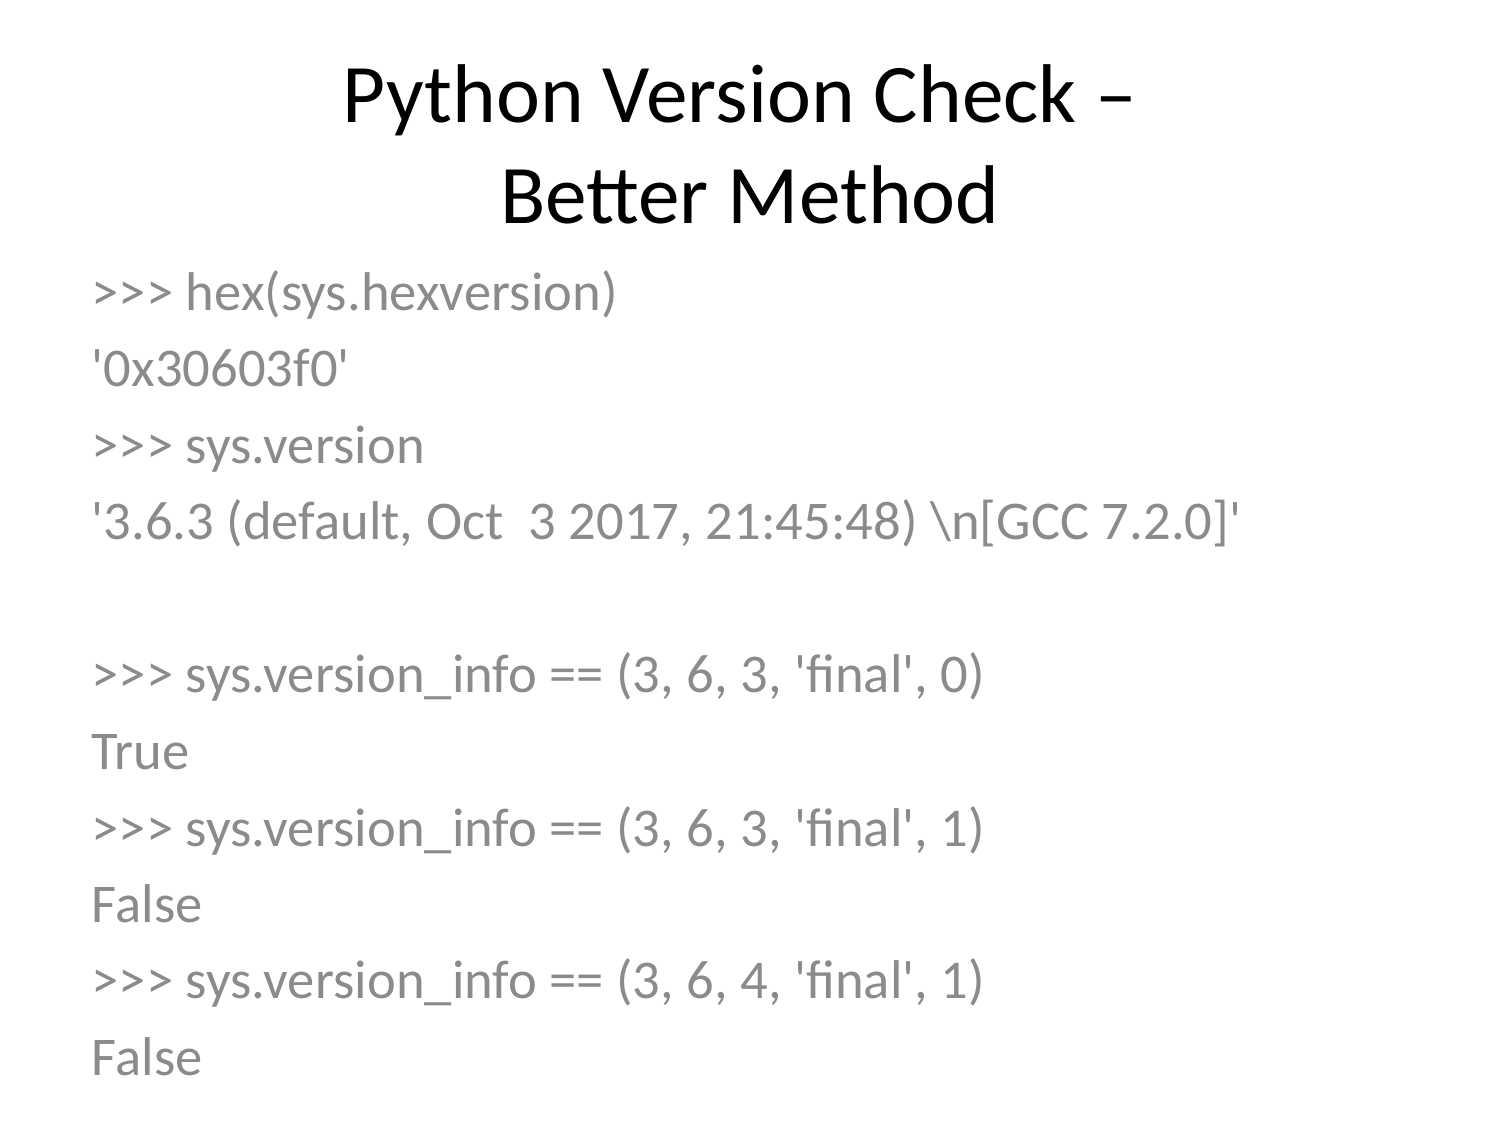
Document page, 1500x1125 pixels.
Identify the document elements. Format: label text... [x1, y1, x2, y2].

text_box Python Version Check – Better Method [76, 30, 1424, 248]
subtitle >>> hex(sys.hexversion) '0x30603f0' >>> sys.version '3.6.3 (default, Oct 3 2017, 21:45:48) \n[GCC 7.2.0]' >>> sys.version_info == (3, 6, 3, 'final', 0) True >>> sys.version_info == (3, 6, 3, 'final', 1) False >>> sys.version_info == (3, 6, 4, 'final', 1) False [76, 248, 1451, 1099]
